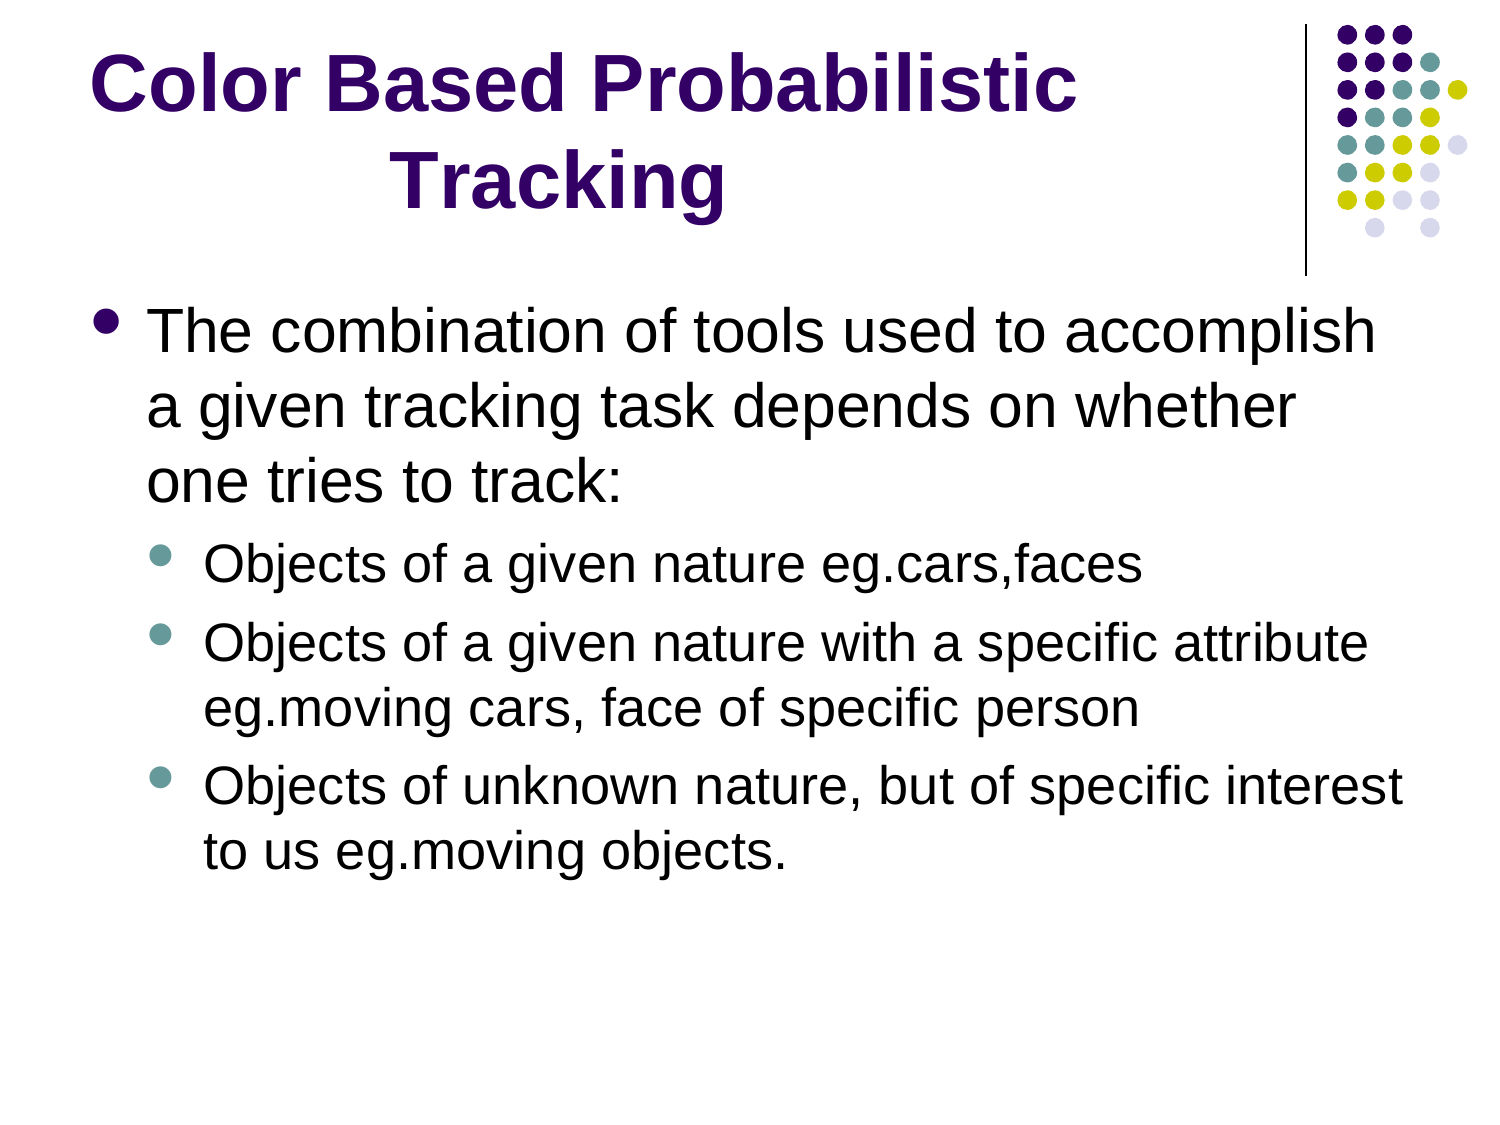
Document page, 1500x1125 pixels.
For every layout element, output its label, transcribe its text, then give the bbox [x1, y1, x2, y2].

title Color Based Probabilistic Tracking [74, 20, 1313, 233]
list The combination of tools used to accomplish a given tracking task depends on whether one tries to track: Objects of a given nature eg.cars,faces Objects of a given nature with a specific attribute eg.moving cars, face of specific person Objects of unknown nature, but of specific interest to us eg.moving objects. [75, 282, 1426, 1006]
